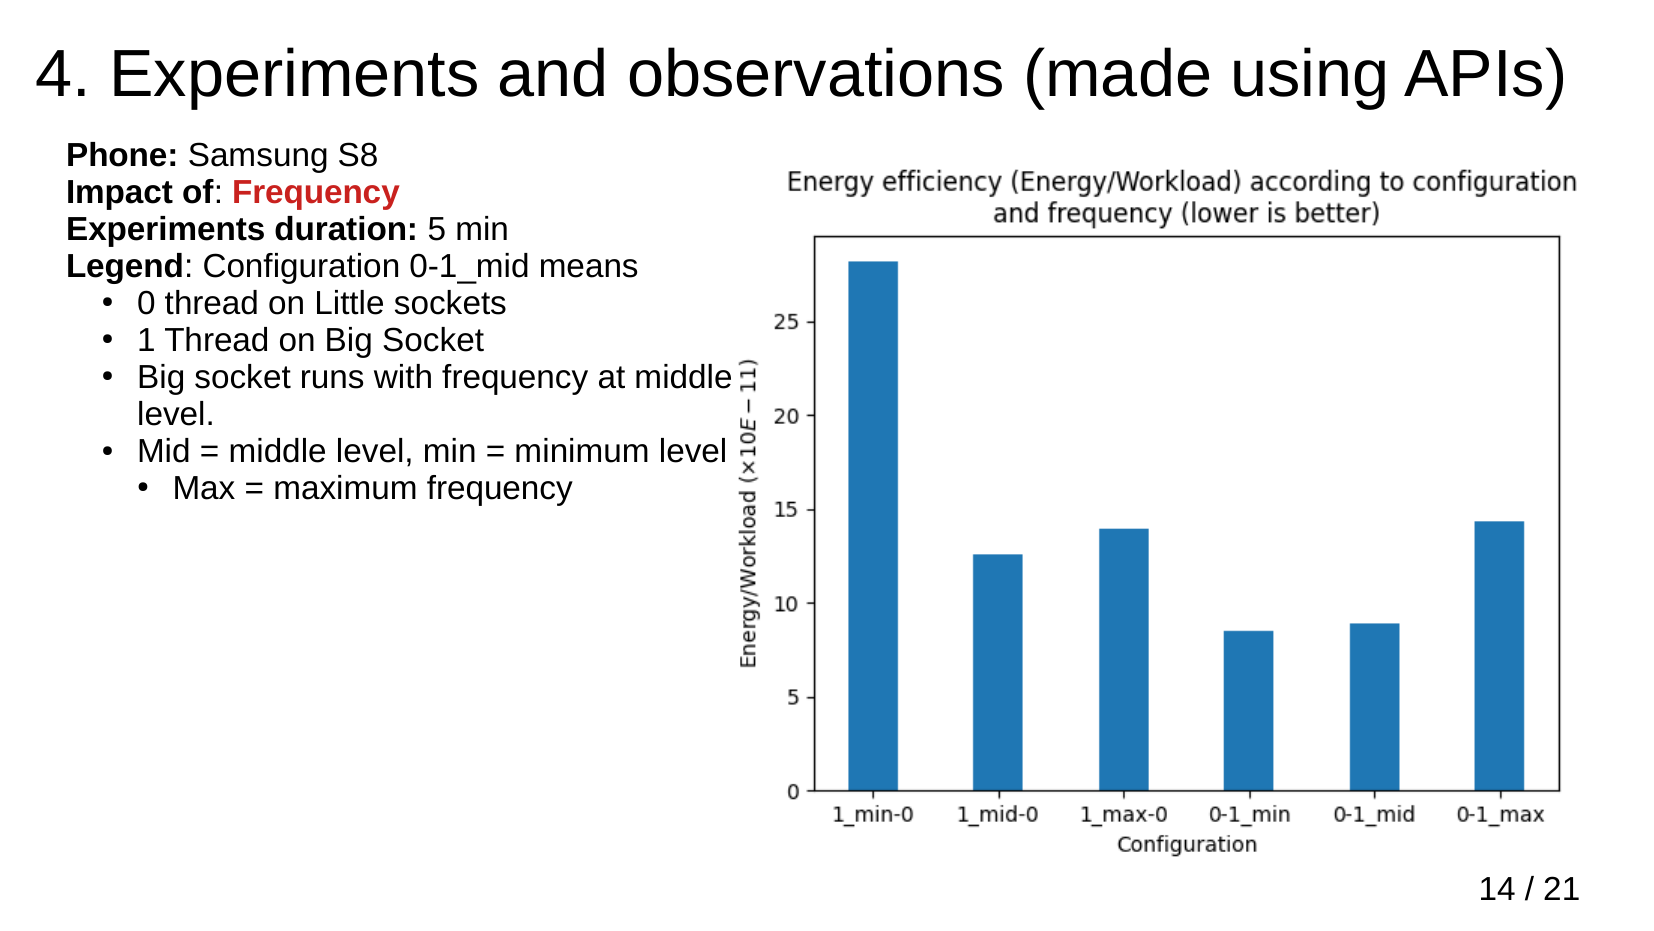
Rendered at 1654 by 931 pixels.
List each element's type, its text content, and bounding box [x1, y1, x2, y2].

text_box 14 / 21 [1463, 862, 1652, 931]
picture [694, 149, 1654, 870]
text_box Phone: Samsung S8 Impact of: Frequency Experiments duration: 5 min Legend: Configuration 0-1_mid means 0 thread on Little sockets 1 Thread on Big Socket Big socket runs with frequency at middle level. Mid = middle level, min = minimum level Max = maximum frequency [51, 148, 764, 515]
title 4. Experiments and observations (made using APIs) [35, 0, 1629, 148]
